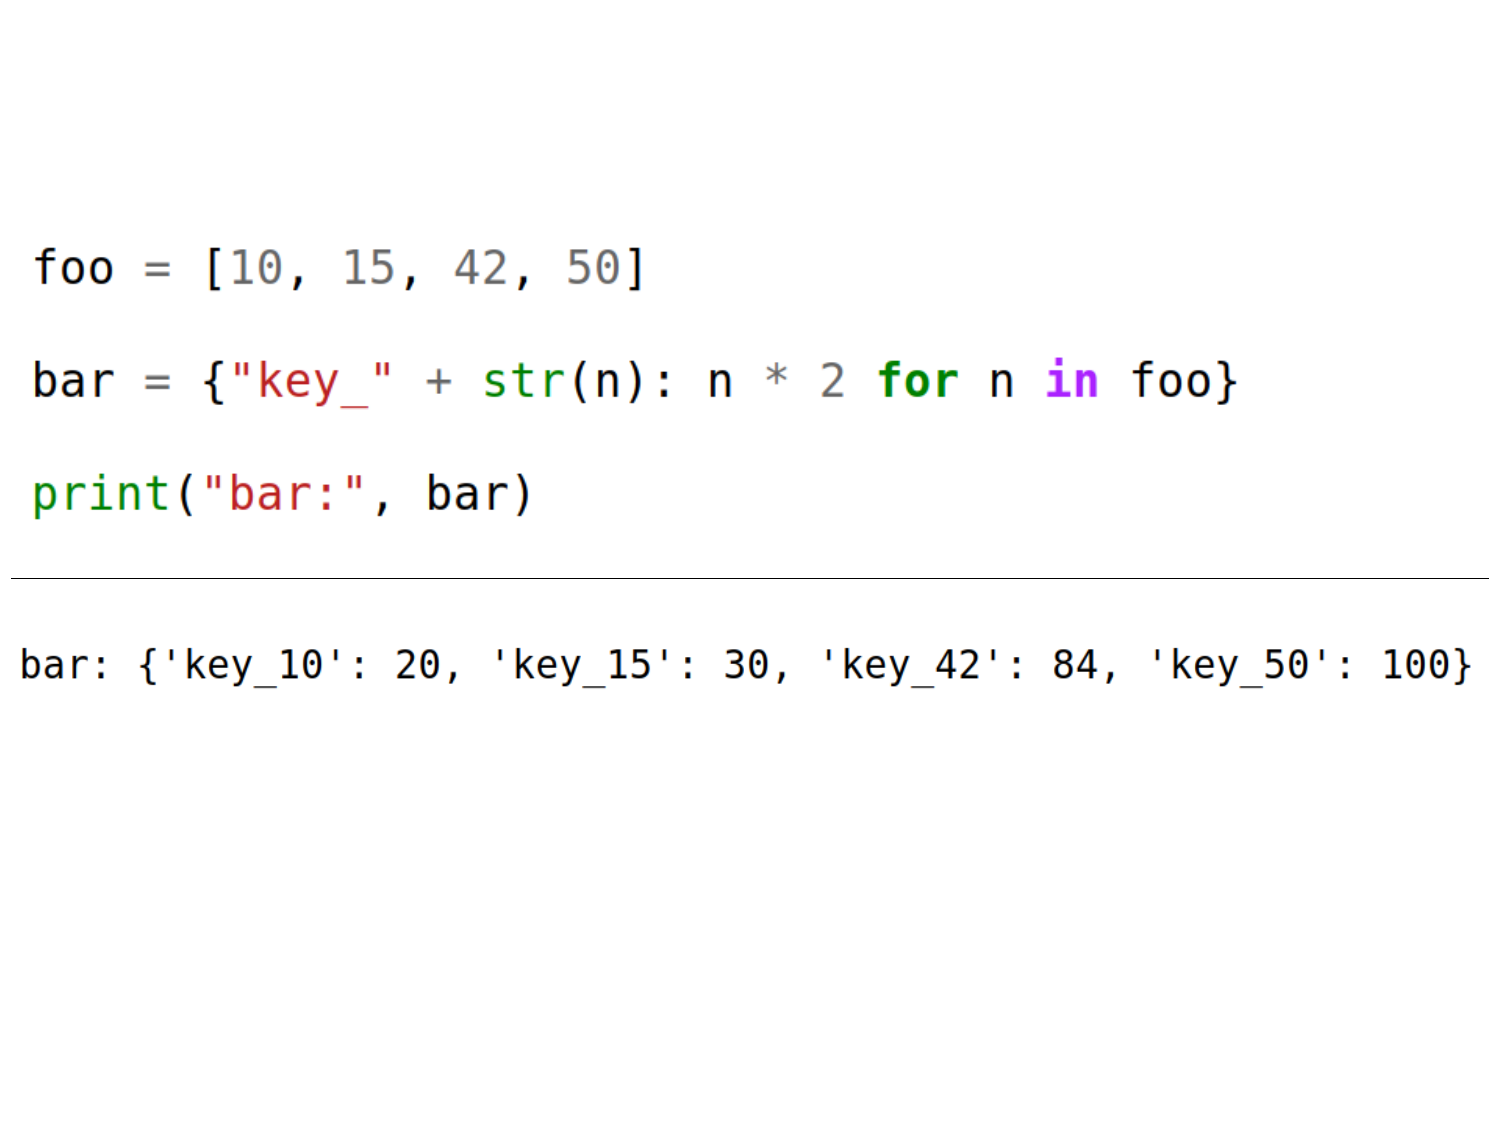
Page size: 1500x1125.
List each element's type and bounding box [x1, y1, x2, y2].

picture [11, 631, 1477, 697]
picture [20, 234, 1252, 532]
